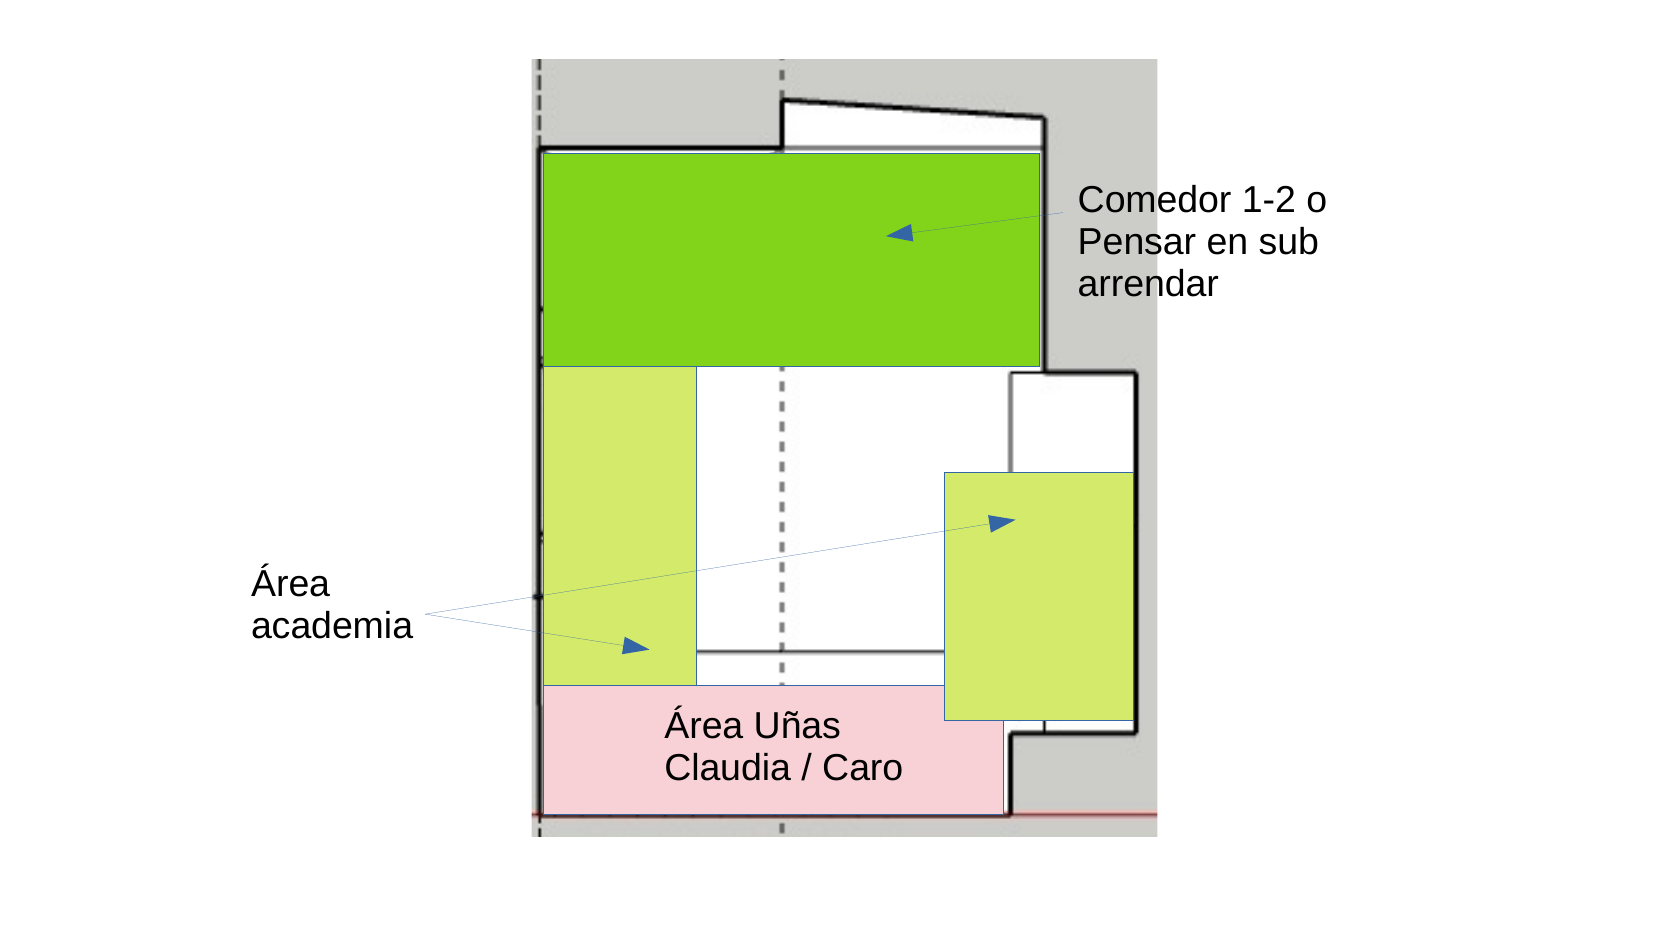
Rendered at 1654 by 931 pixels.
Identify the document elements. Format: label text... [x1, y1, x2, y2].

picture [531, 213, 1158, 837]
text_box [543, 153, 1040, 595]
text_box Comedor 1-2 o Pensar en sub arrendar [1062, 171, 1359, 313]
text_box Área academia [236, 555, 449, 654]
text_box Área Uñas Claudia / Caro [649, 696, 945, 796]
picture [531, 59, 1158, 596]
picture [531, 596, 543, 632]
text_box [543, 472, 1134, 815]
picture [697, 532, 944, 685]
